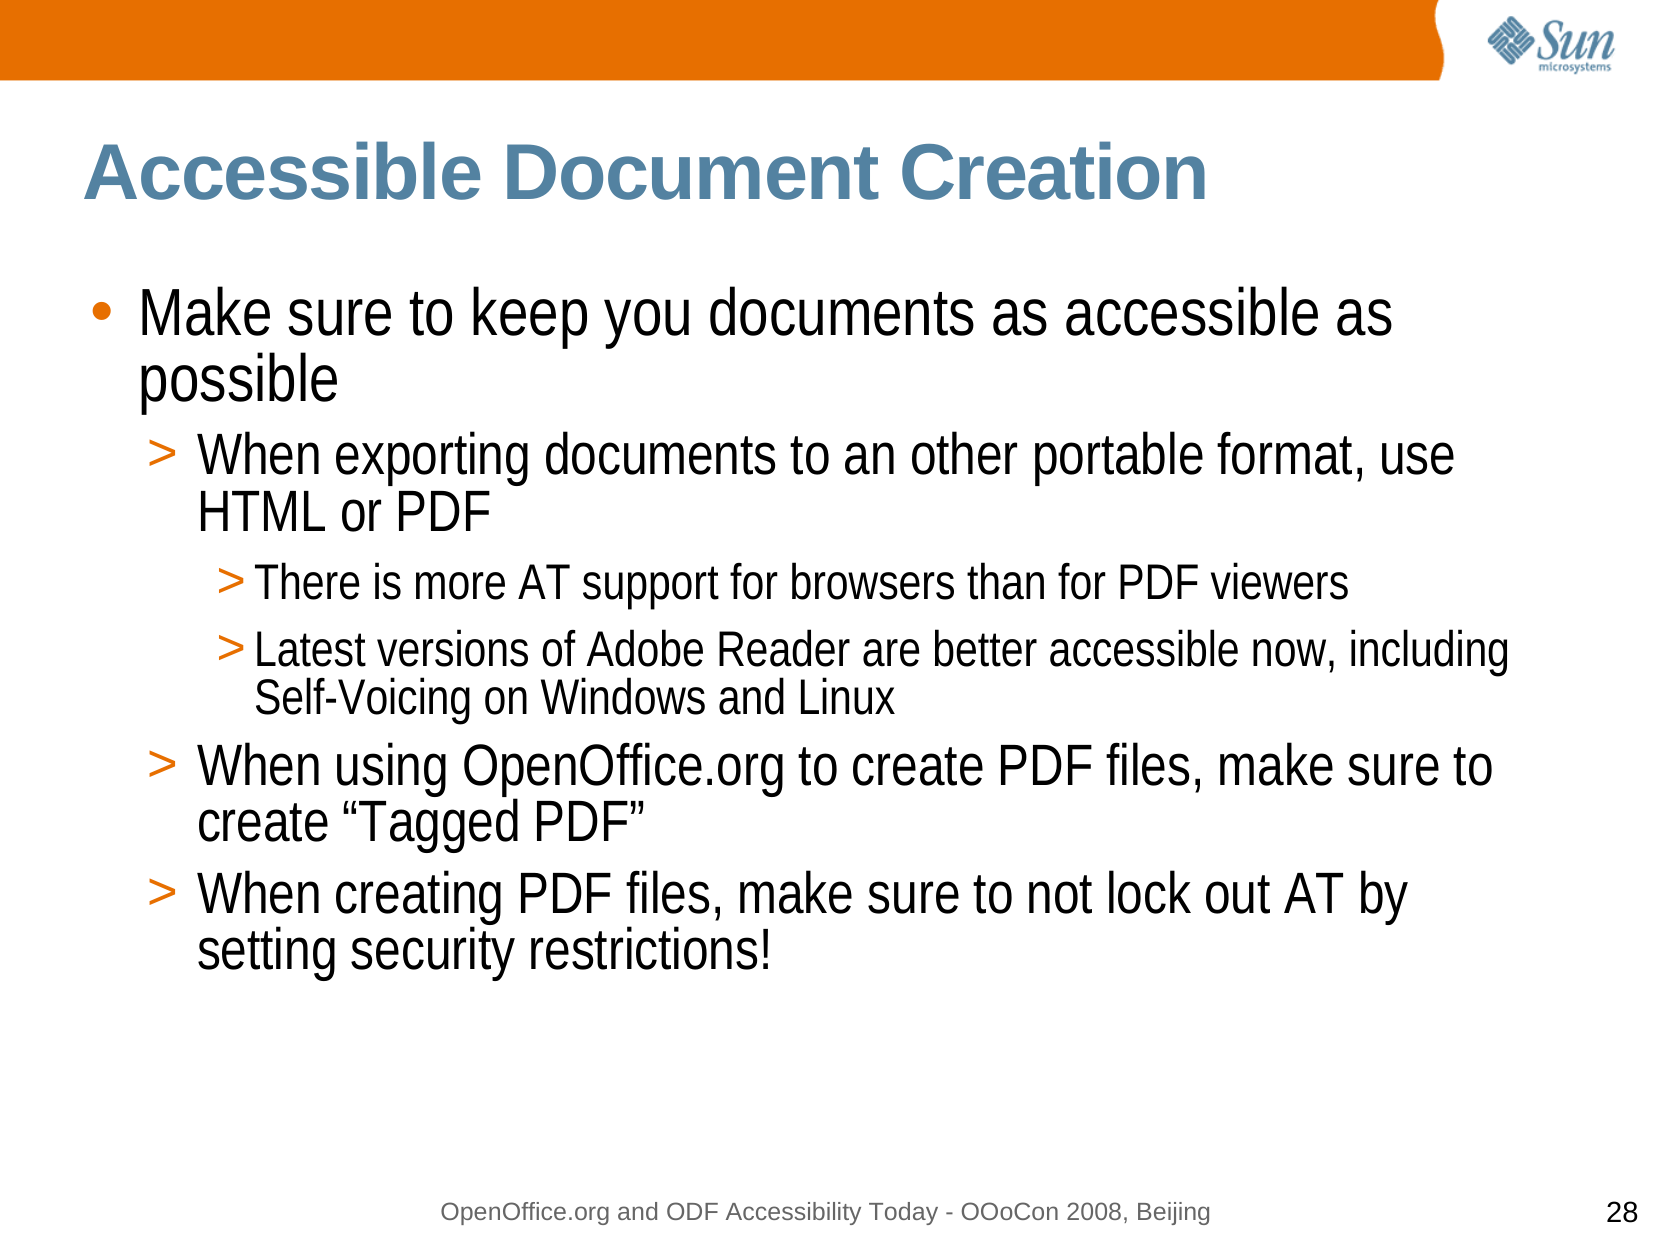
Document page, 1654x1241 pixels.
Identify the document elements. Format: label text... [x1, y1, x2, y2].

title Accessible Document Creation [82, 135, 1585, 251]
picture [0, 0, 1654, 83]
list Make sure to keep you documents as accessible as possible When exporting documents to an other portable format, use HTML or PDF There is more AT support for browsers than for PDF viewers Latest versions of Adobe Reader are better accessible now, including Self-Voicing on Windows and Linux When using OpenOffice.org to create PDF files, make sure to create “Tagged PDF” When creating PDF files, make sure to not lock out AT by setting security restrictions! [71, 283, 1545, 1058]
